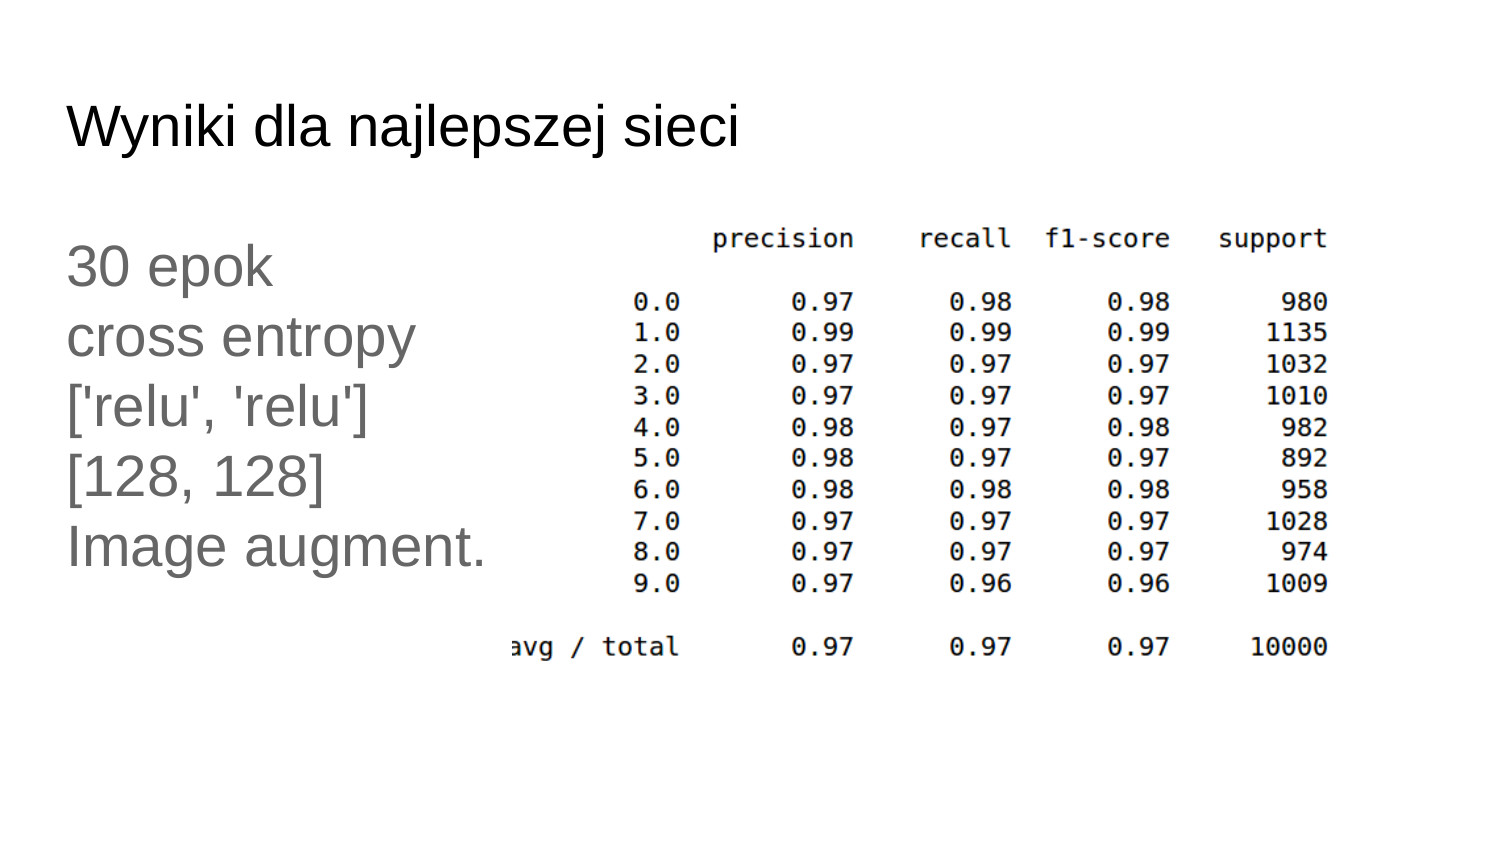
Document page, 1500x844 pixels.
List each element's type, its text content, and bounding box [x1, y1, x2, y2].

picture [512, 221, 1389, 694]
title Wyniki dla najlepszej sieci 30 epok cross entropy ['relu', 'relu'] [128, 128] Image augment. [51, 72, 1449, 167]
